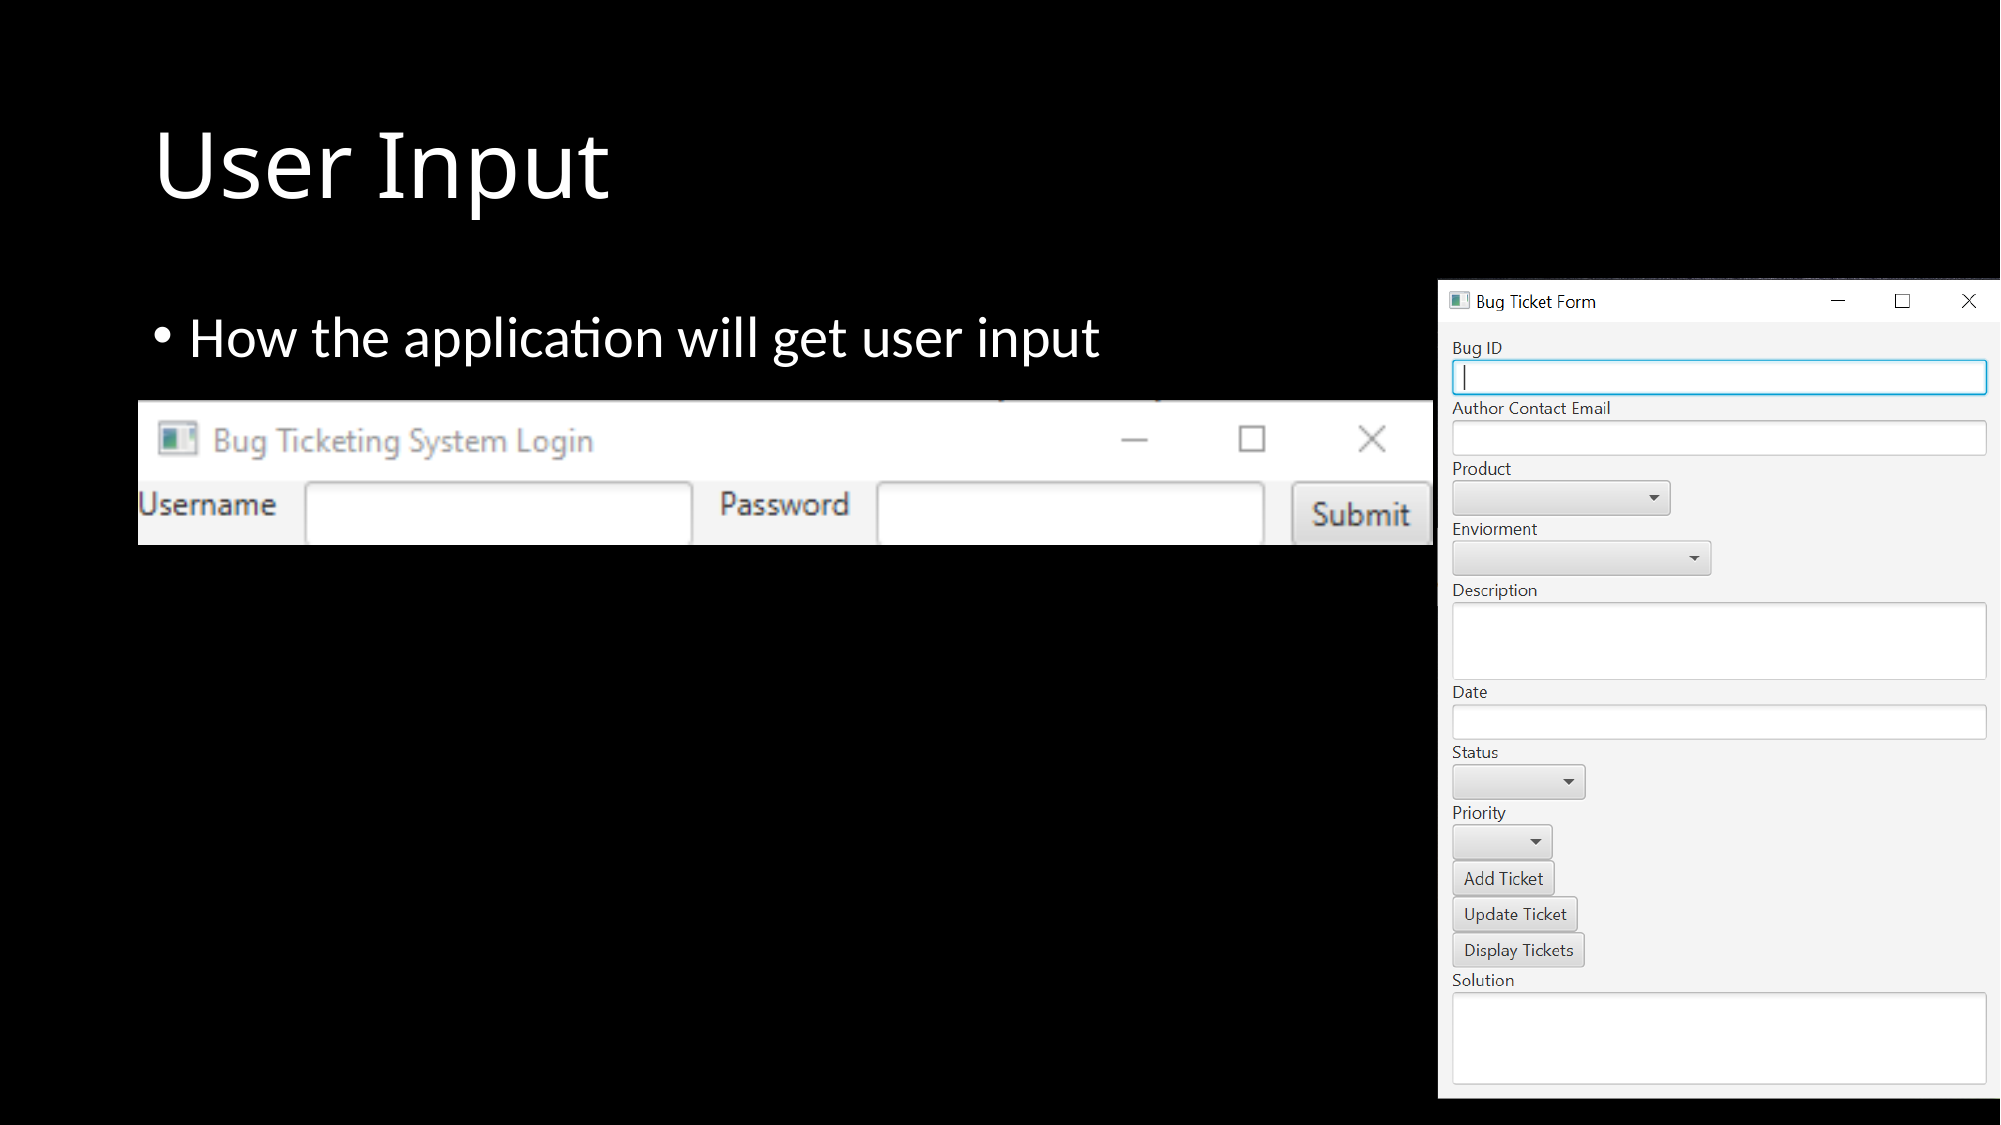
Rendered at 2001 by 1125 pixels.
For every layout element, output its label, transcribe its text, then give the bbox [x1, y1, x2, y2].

picture [138, 400, 1433, 545]
list How the application will get user input [137, 299, 1437, 1014]
title User Input [137, 59, 1863, 278]
picture [1437, 278, 2000, 1099]
